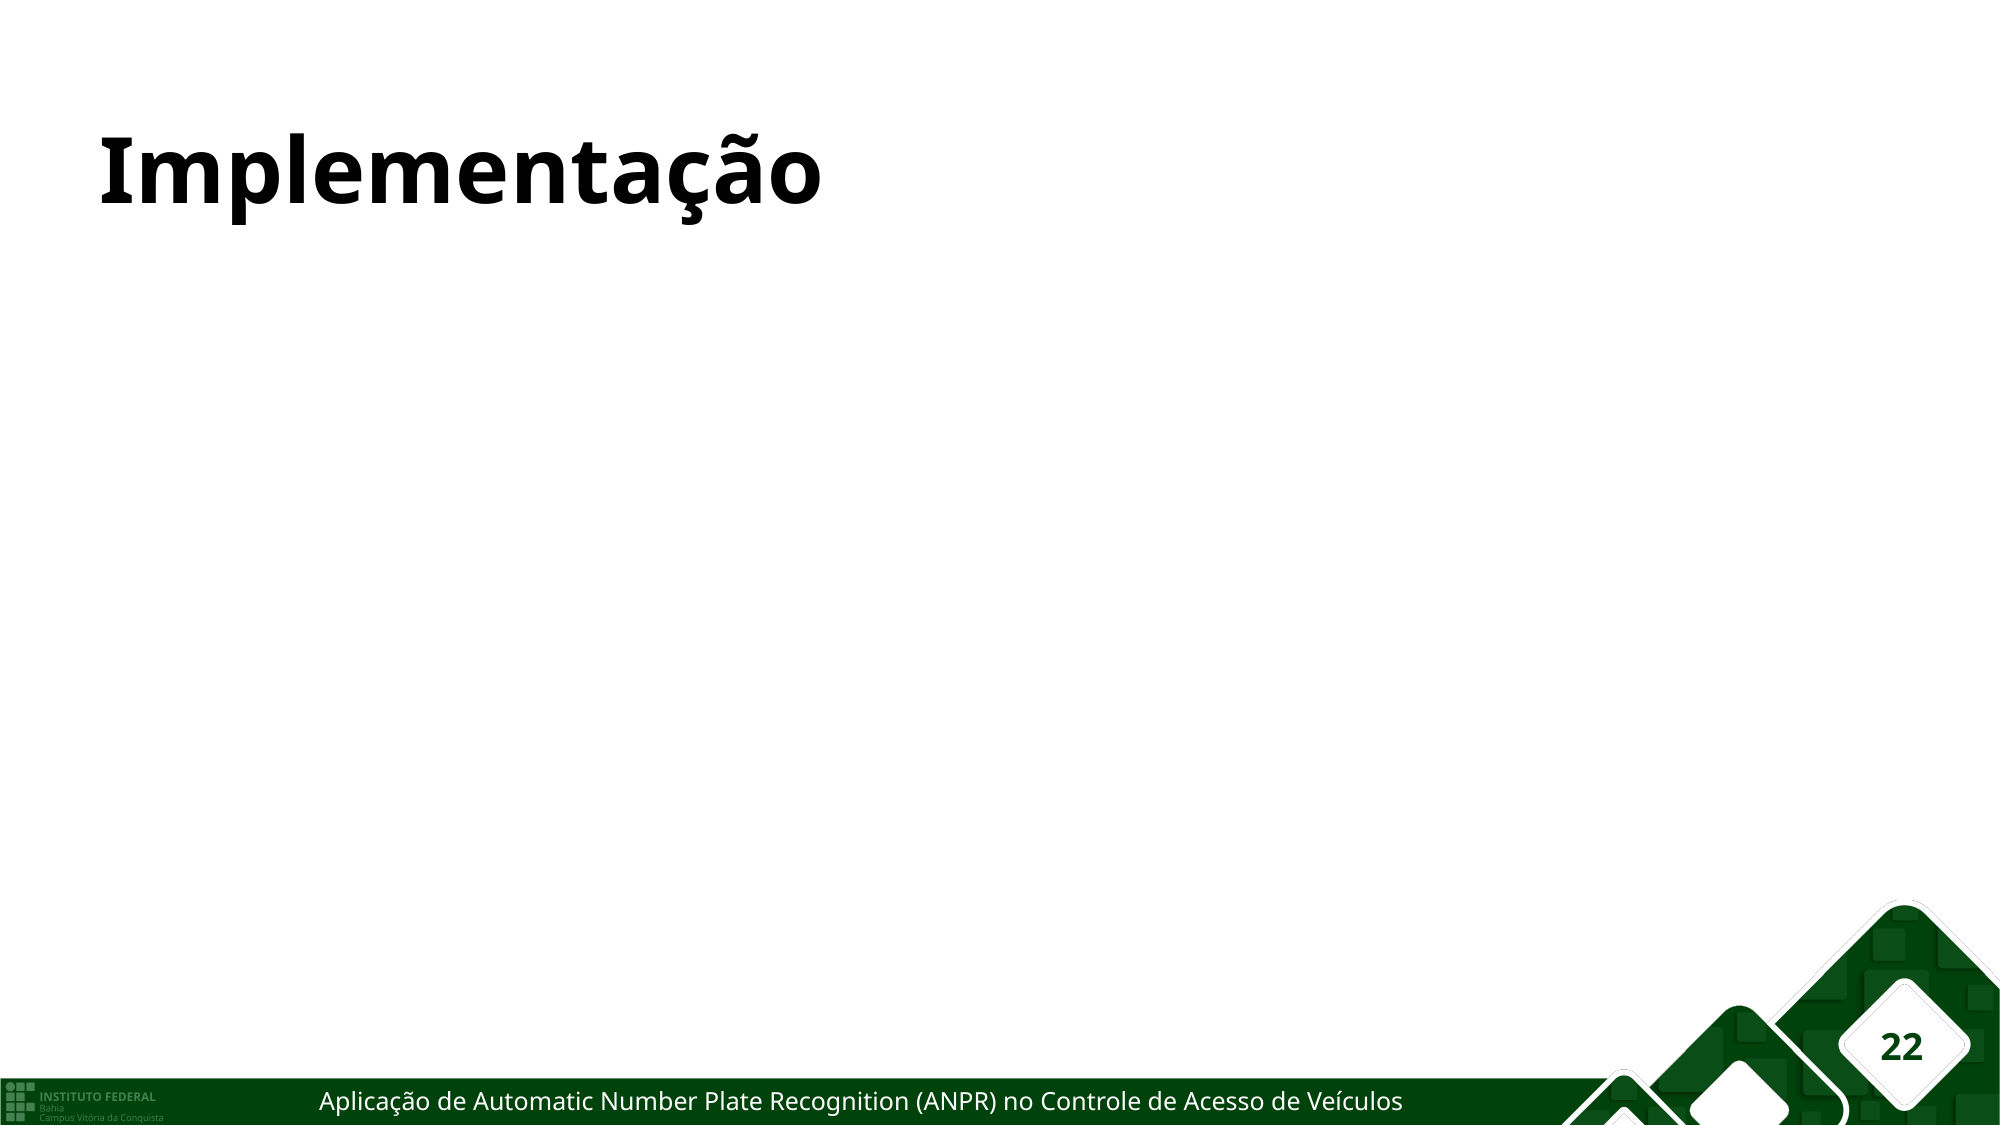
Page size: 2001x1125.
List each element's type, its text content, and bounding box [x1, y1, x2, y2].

picture [0, 900, 2000, 1125]
title Implementação [99, 59, 1900, 277]
